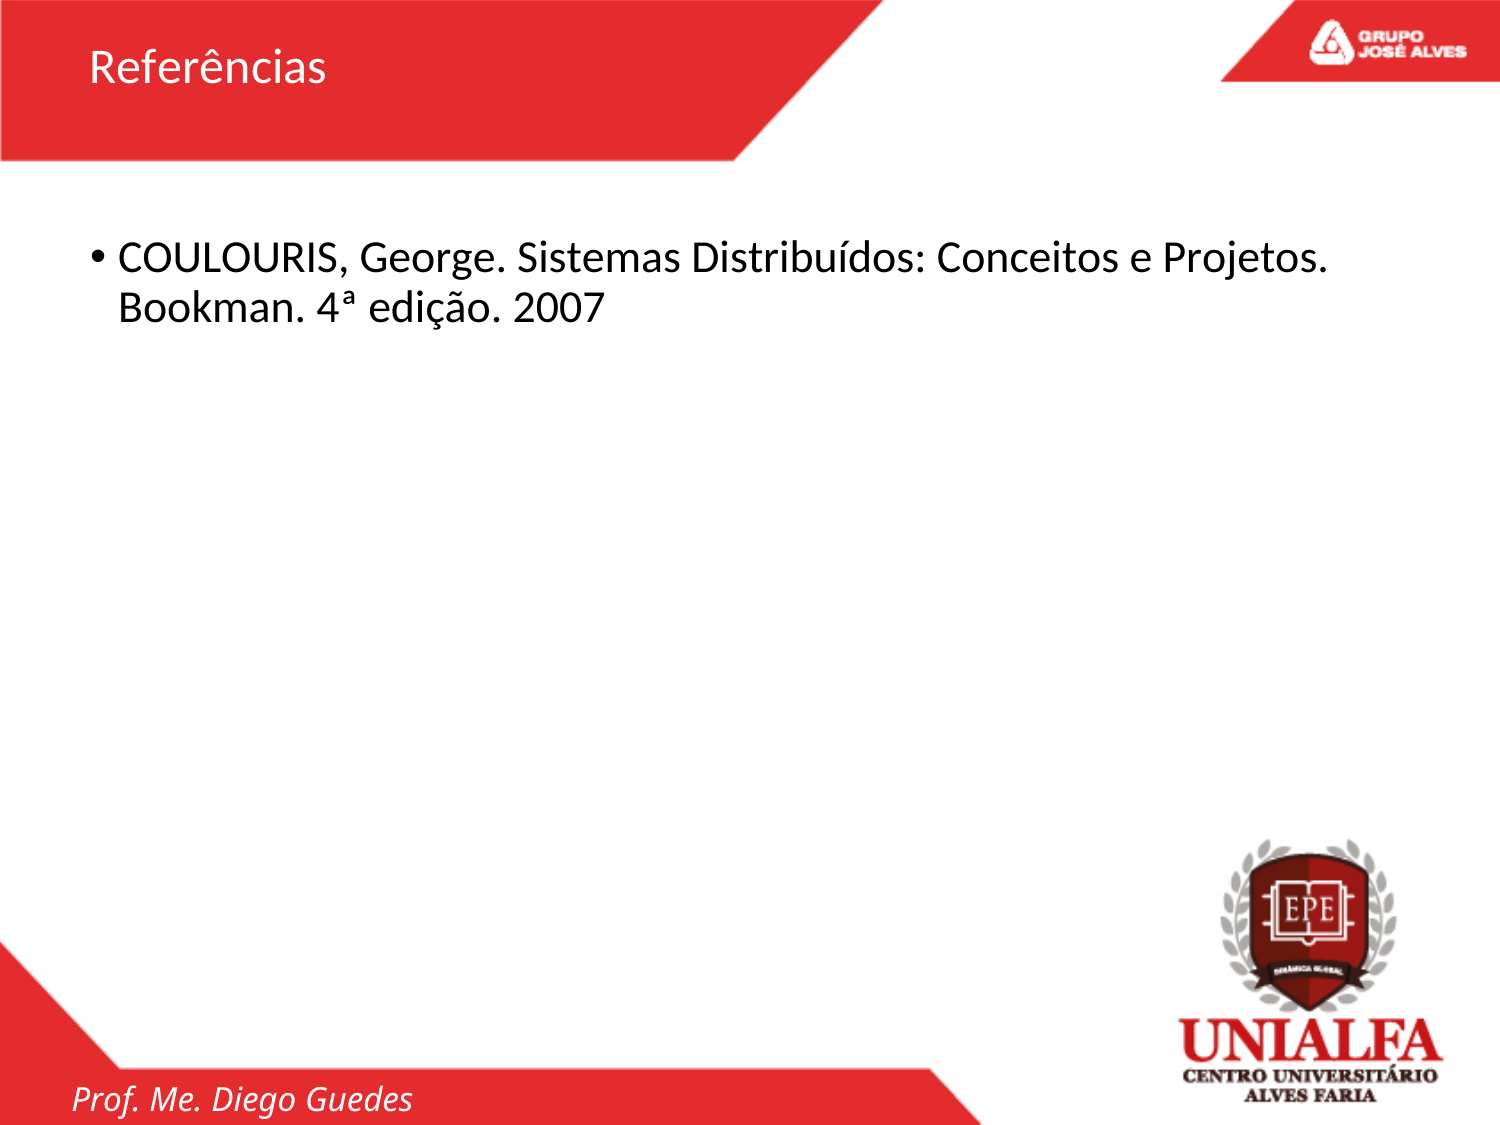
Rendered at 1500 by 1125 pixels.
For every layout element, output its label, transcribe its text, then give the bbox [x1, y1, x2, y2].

picture [0, 0, 1500, 1125]
text_box Prof. Me. Diego Guedes [56, 1070, 711, 1125]
list COULOURIS, George. Sistemas Distribuídos: Conceitos e Projetos. Bookman. 4ª edição. 2007 [75, 225, 1426, 933]
text_box Referências [75, 25, 805, 101]
